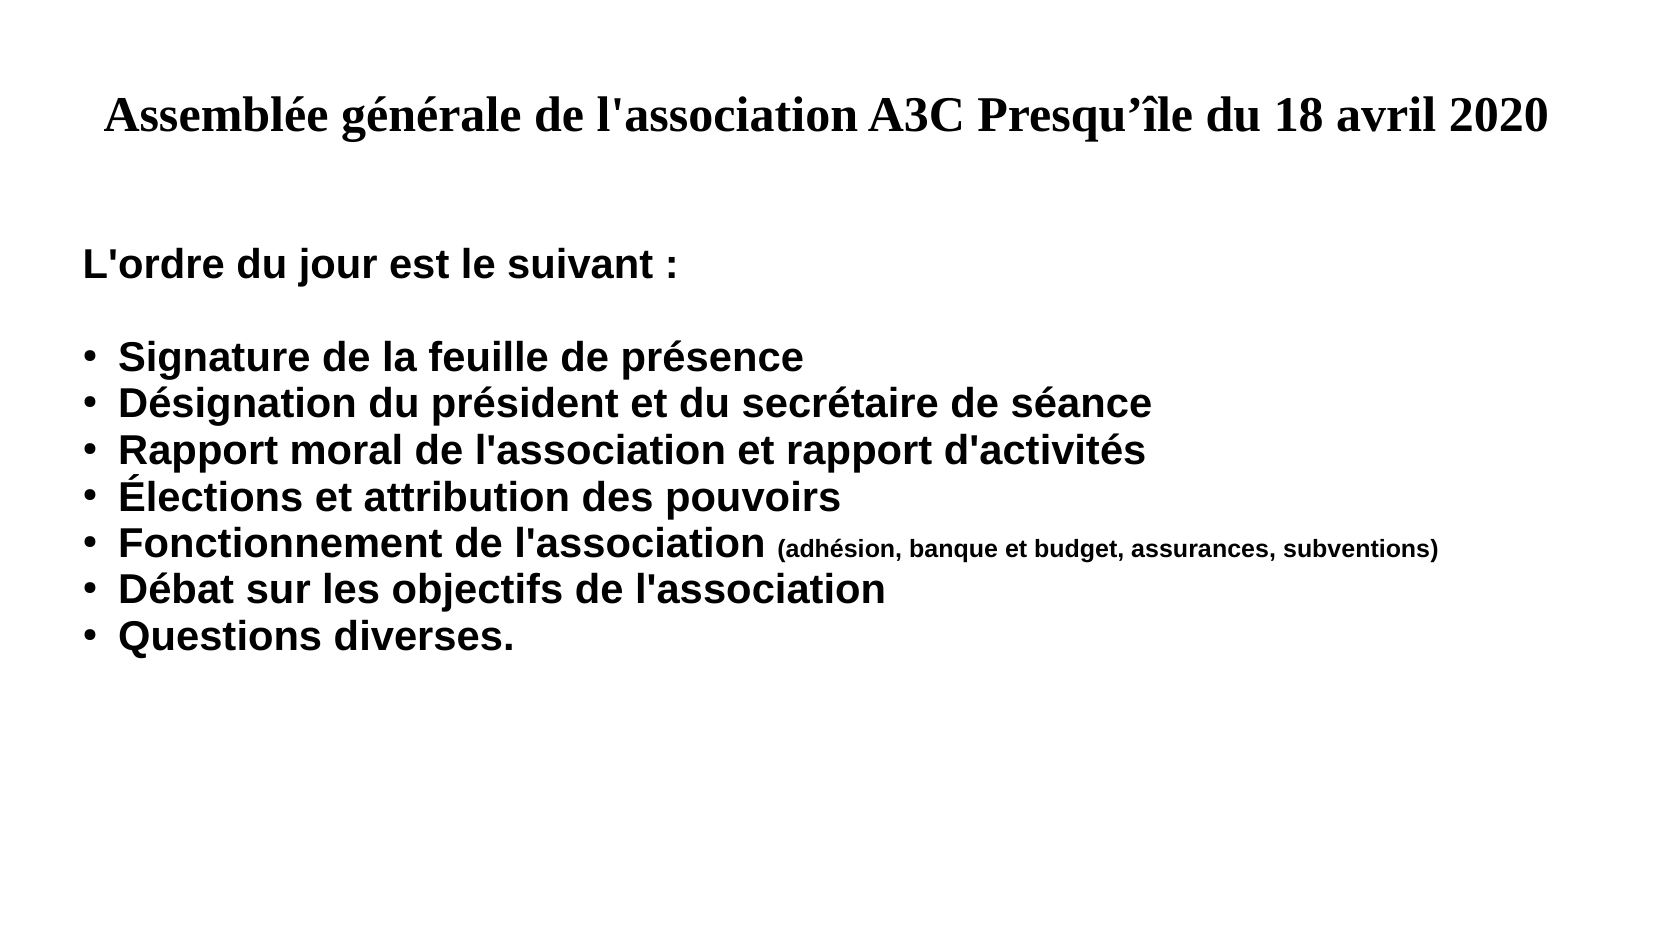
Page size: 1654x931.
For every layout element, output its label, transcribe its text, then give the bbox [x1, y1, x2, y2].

text_box [82, 37, 1571, 193]
subtitle L'ordre du jour est le suivant : Signature de la feuille de présence Désignation du président et du secrétaire de séance Rapport moral de l'association et rapport d'activités Élections et attribution des pouvoirs Fonctionnement de l'association (adhésion, banque et budget, assurances, subventions) Débat sur les objectifs de l'association Questions diverses. [82, 193, 1571, 804]
